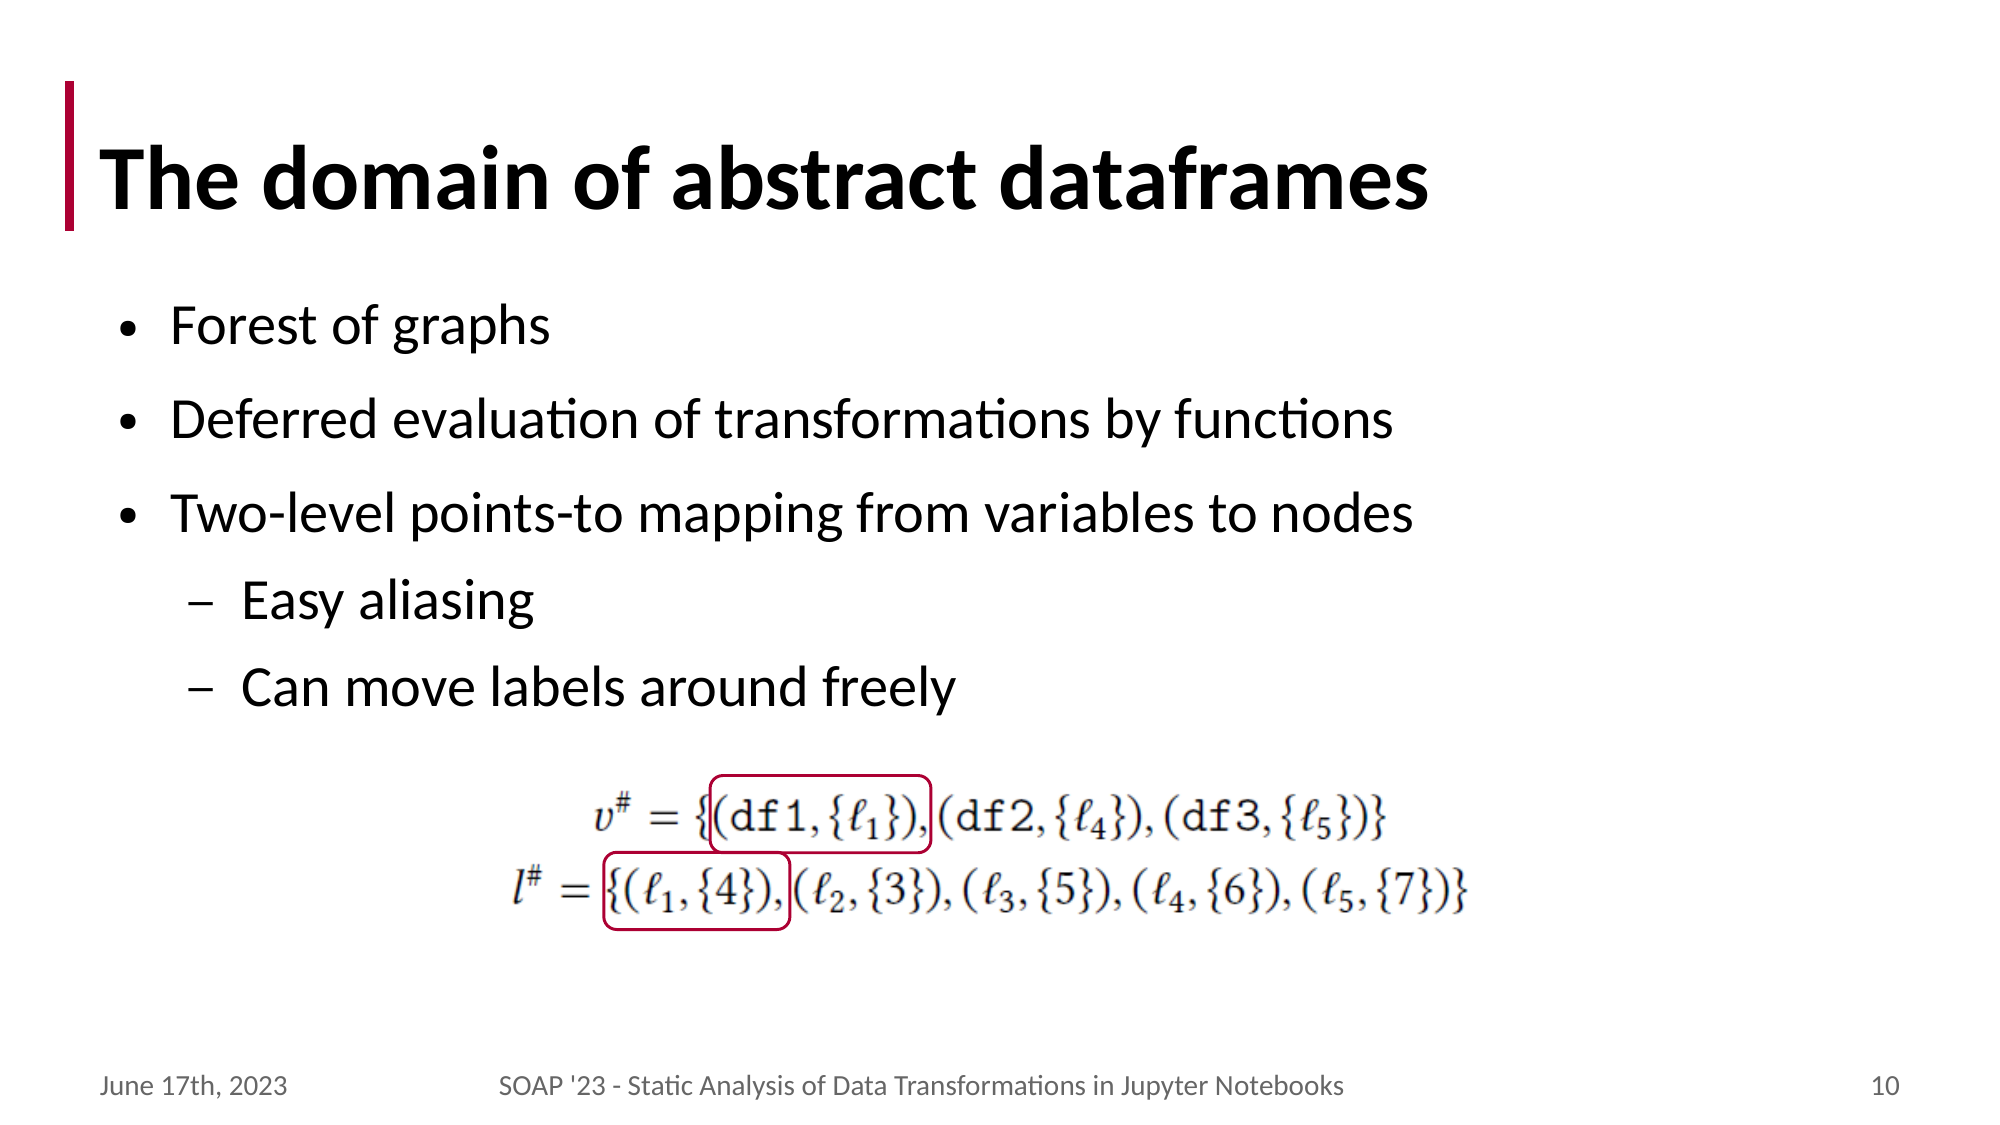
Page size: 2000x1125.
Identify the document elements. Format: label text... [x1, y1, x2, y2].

picture [606, 854, 788, 928]
picture [712, 778, 929, 851]
picture [145, 778, 1859, 936]
title The domain of abstract dataframes [99, 44, 1900, 233]
list Forest of graphs Deferred evaluation of transformations by functions Two-level points-to mapping from variables to nodes Easy aliasing Can move labels around freely [99, 300, 1900, 1027]
